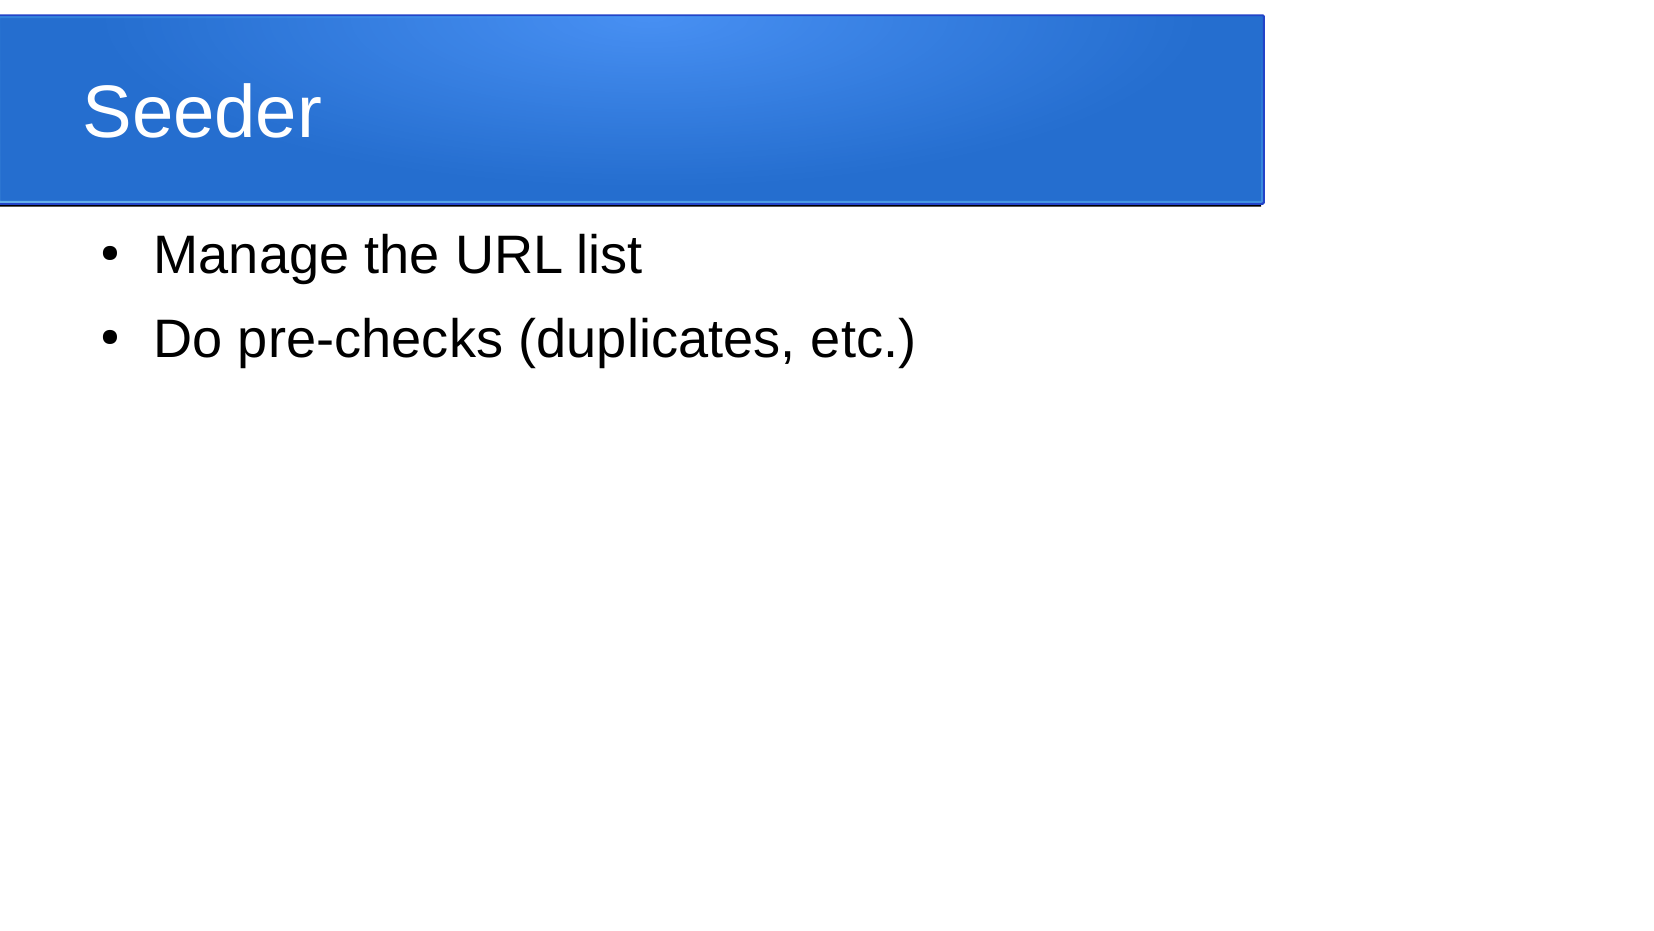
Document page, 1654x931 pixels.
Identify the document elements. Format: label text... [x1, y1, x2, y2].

title Seeder [82, 35, 1235, 189]
list Manage the URL list Do pre-checks (duplicates, etc.) [82, 224, 1571, 764]
